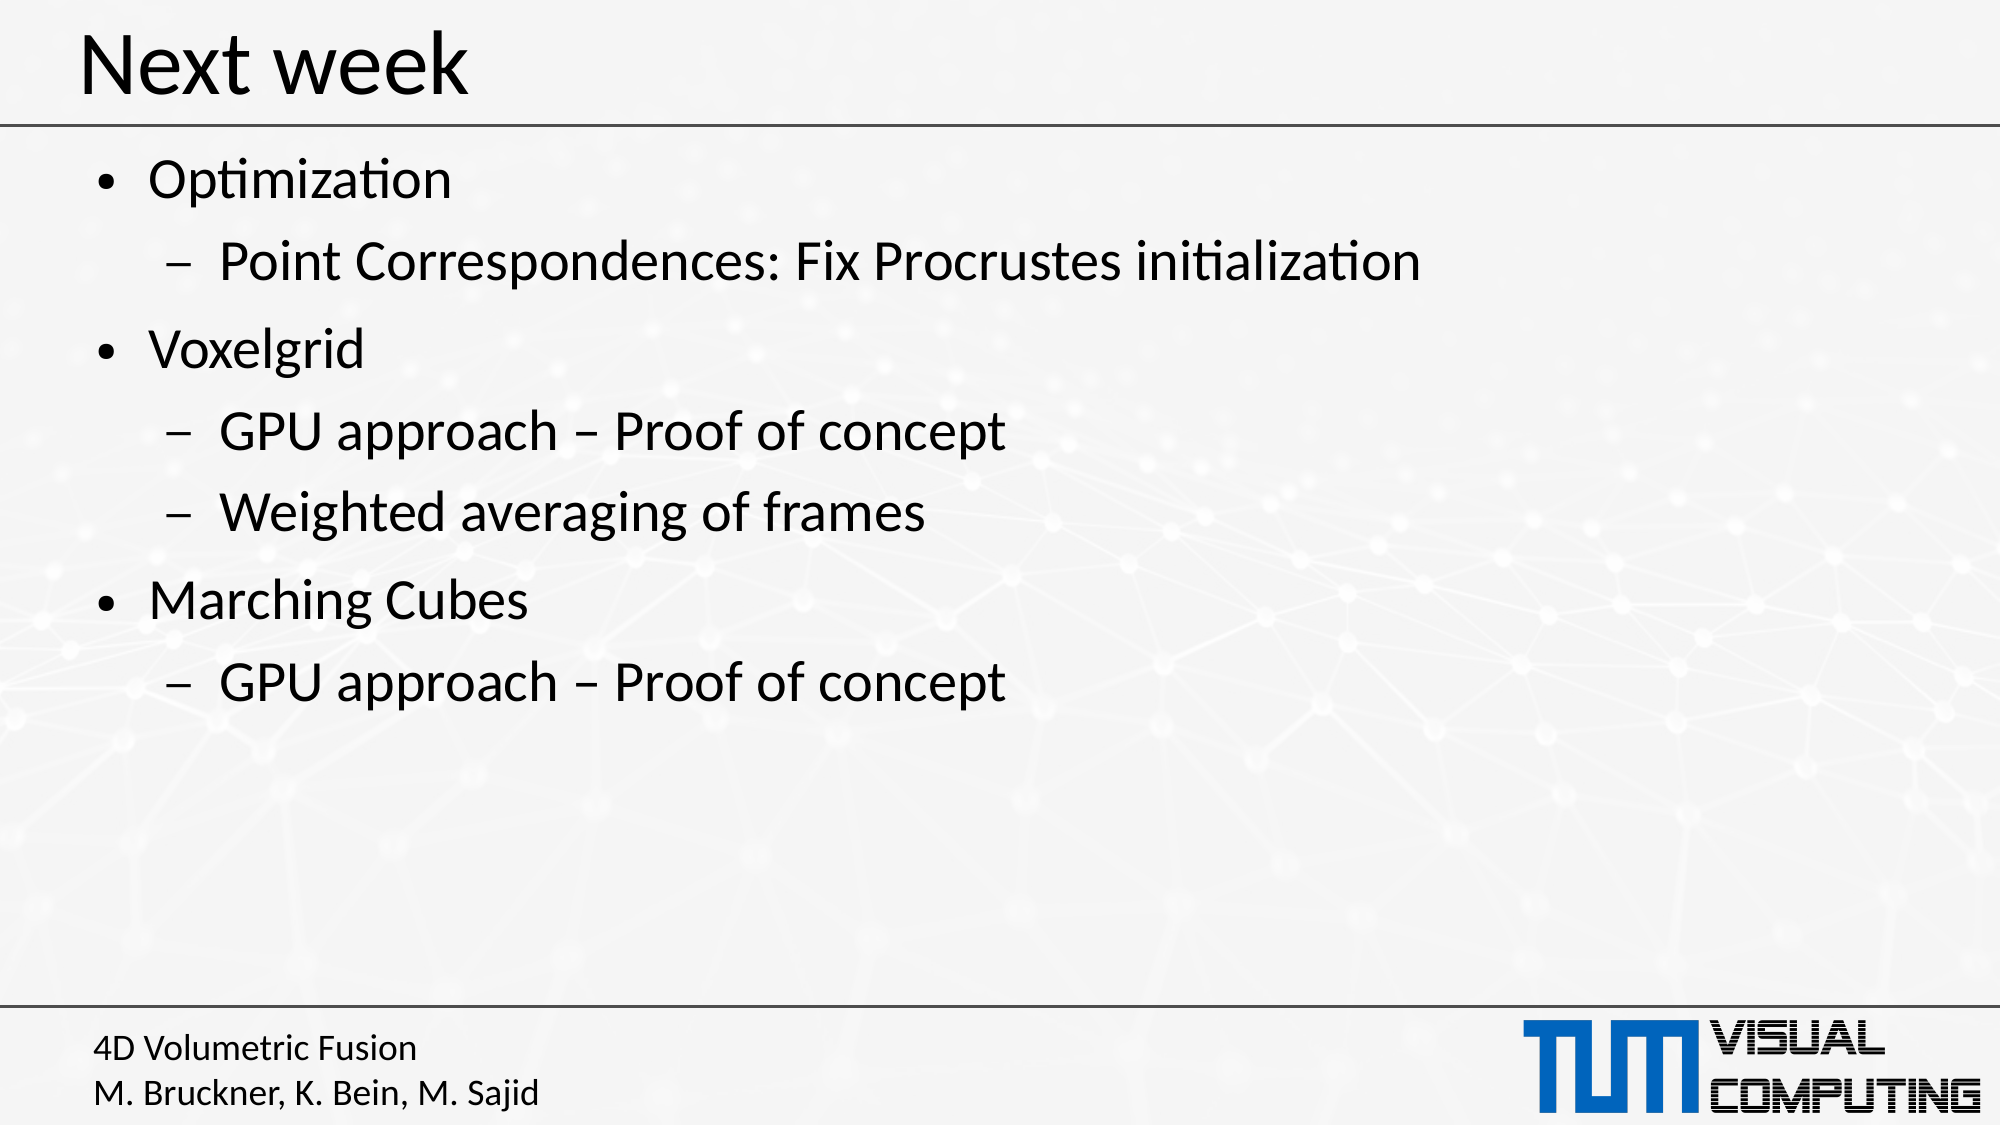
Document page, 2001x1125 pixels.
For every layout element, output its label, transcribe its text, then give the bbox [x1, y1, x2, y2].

picture [1523, 1018, 1983, 1117]
list Optimization Point Correspondences: Fix Procrustes initialization Voxelgrid GPU approach – Proof of concept Weighted averaging of frames Marching Cubes GPU approach – Proof of concept [78, 154, 1925, 968]
title Next week [78, 0, 1510, 143]
